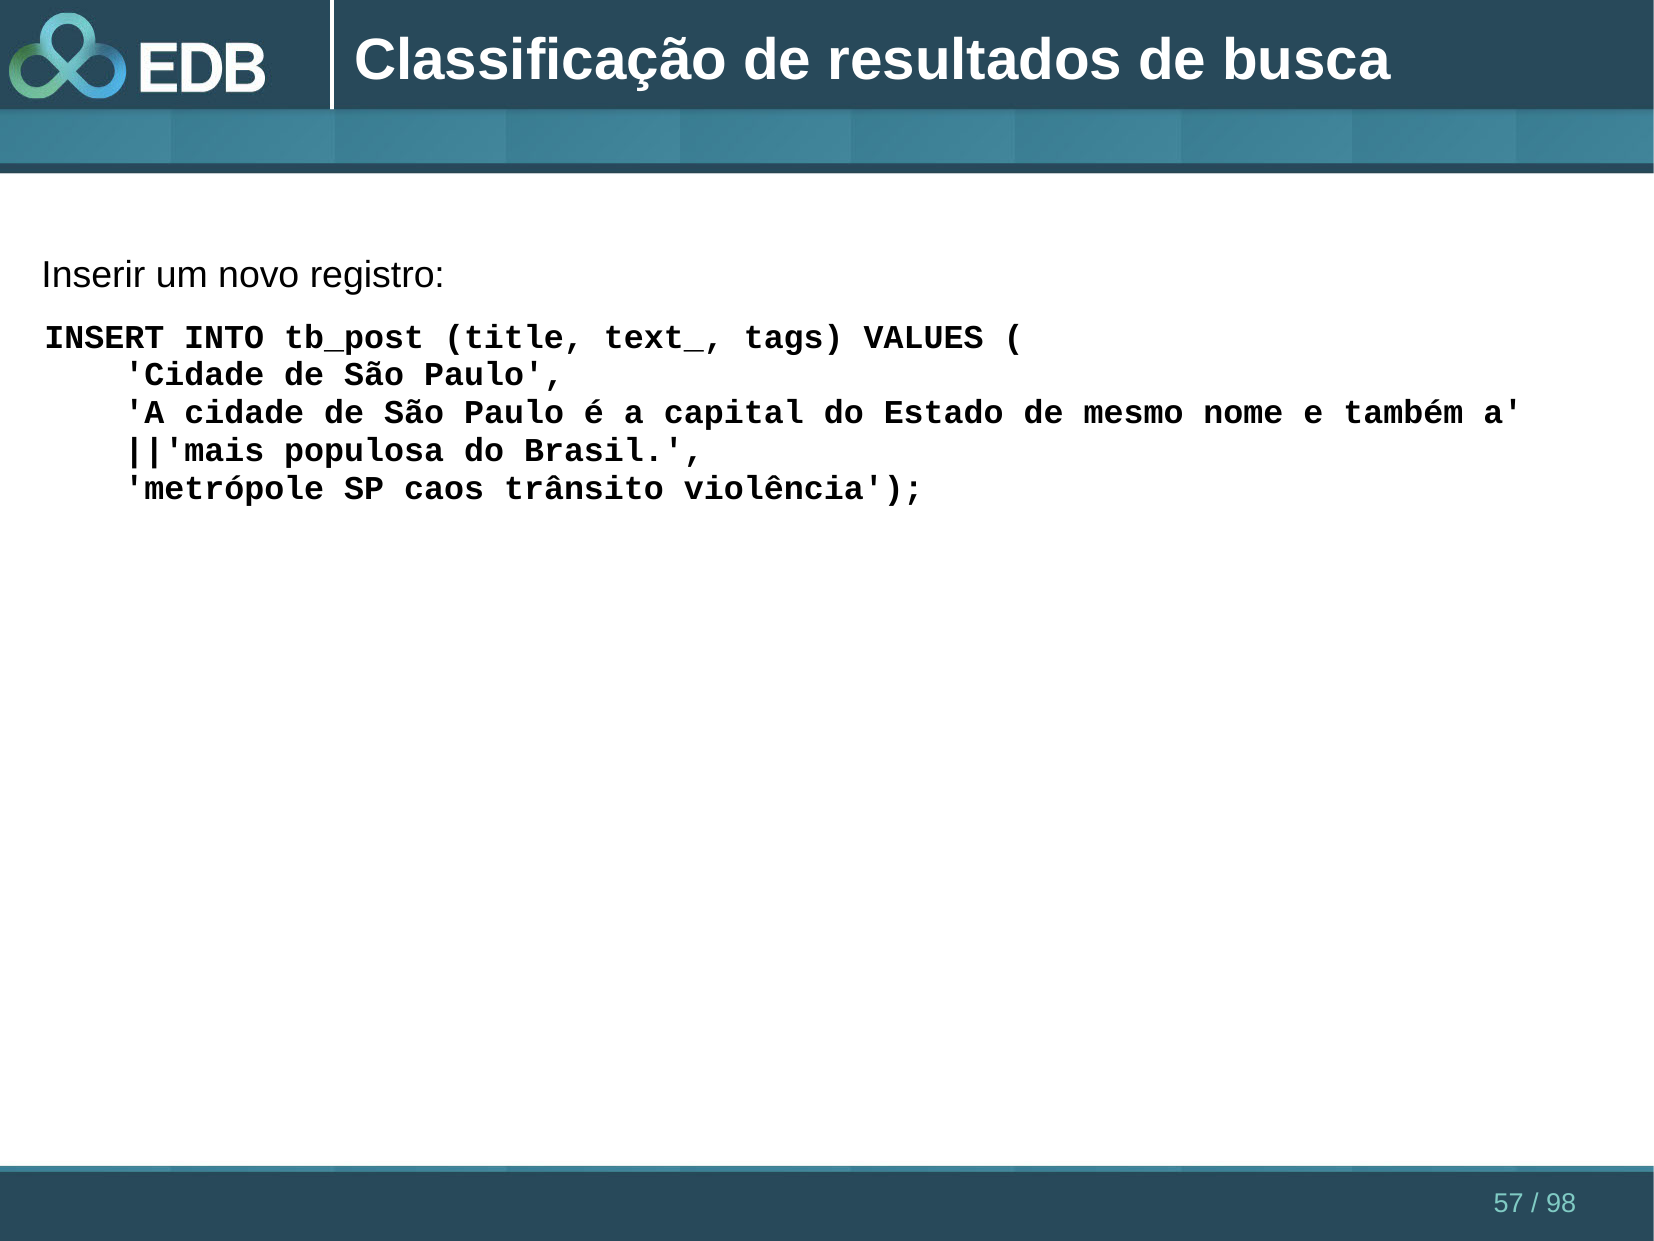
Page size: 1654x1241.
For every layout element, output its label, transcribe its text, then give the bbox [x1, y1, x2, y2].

picture [0, 0, 1654, 1241]
title Classificação de resultados de busca [354, 0, 1625, 125]
list Inserir um novo registro: [41, 253, 1530, 313]
text_box INSERT INTO tb_post (title, text_, tags) VALUES ( 'Cidade de São Paulo', 'A cidade de São Paulo é a capital do Estado de mesmo nome e também a' ||'mais populosa do Brasil.', 'metrópole SP caos trânsito violência'); [29, 313, 1625, 517]
